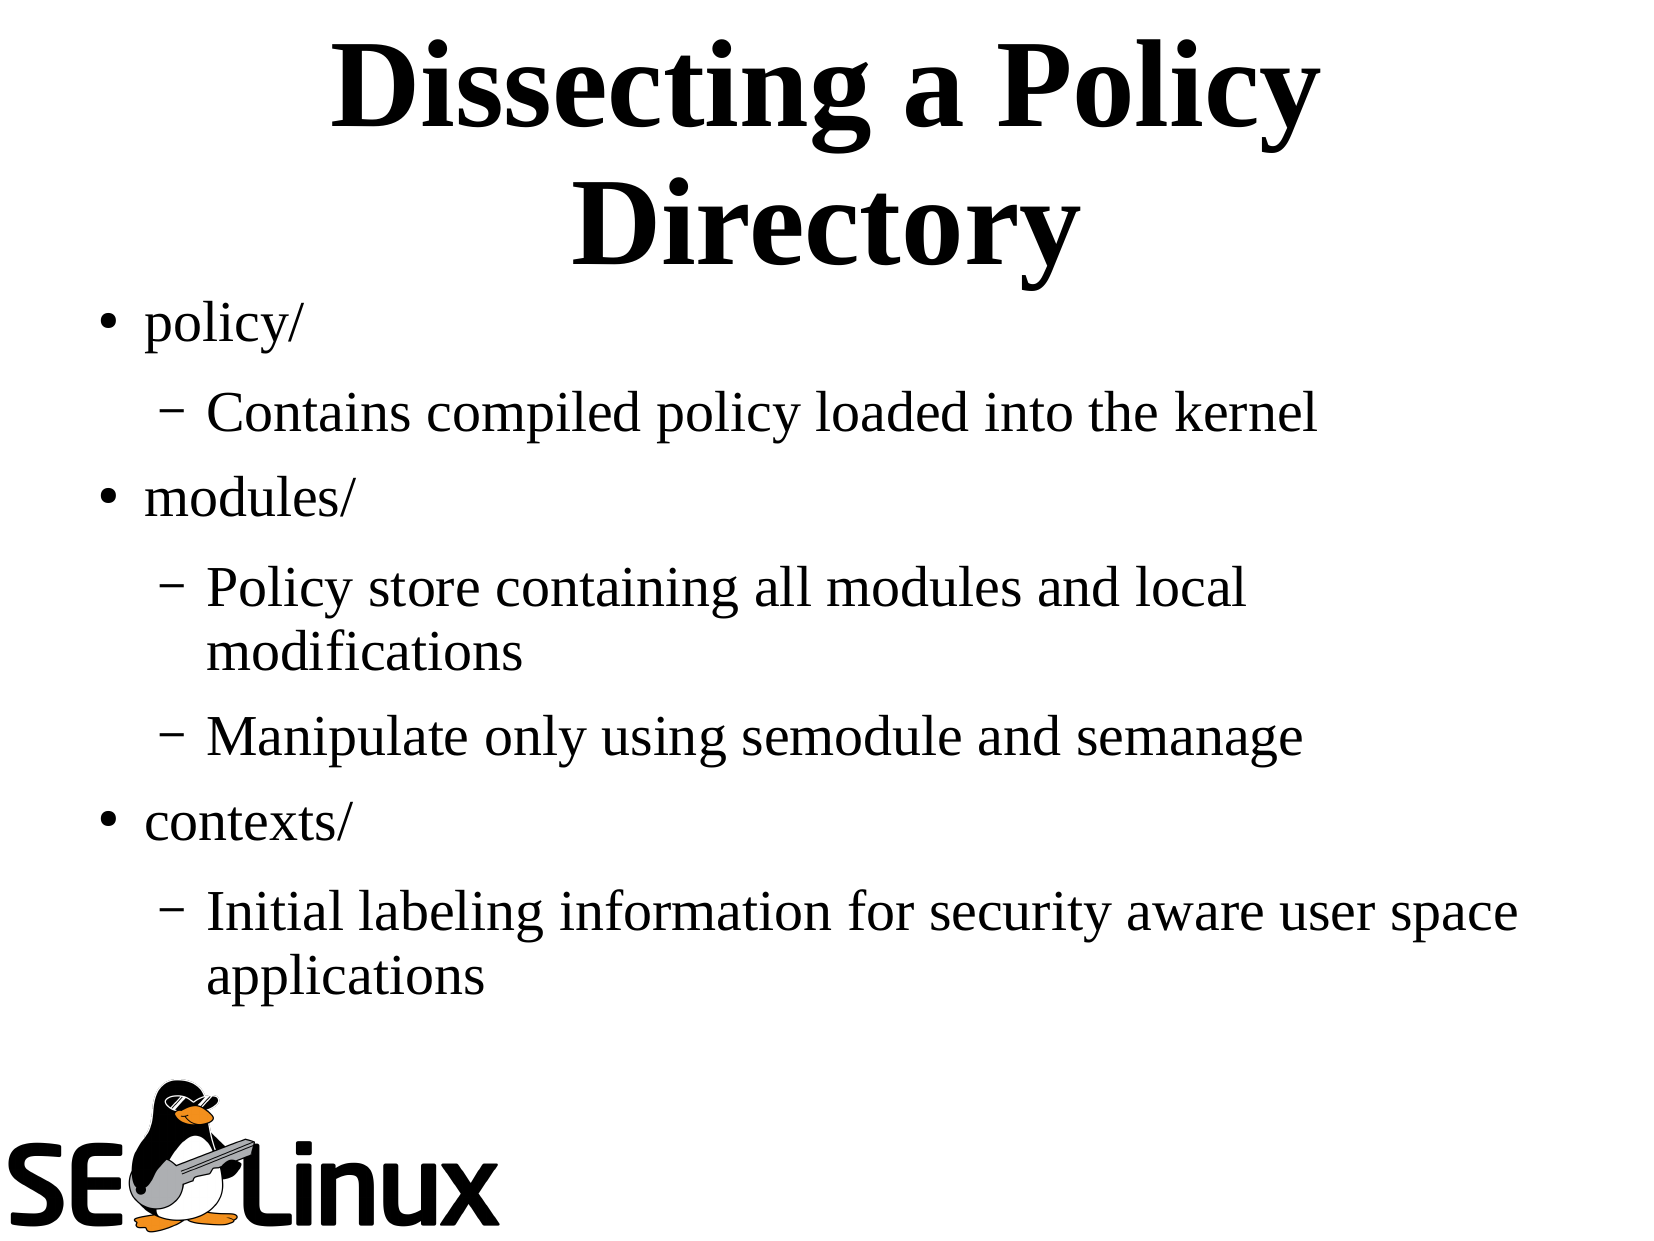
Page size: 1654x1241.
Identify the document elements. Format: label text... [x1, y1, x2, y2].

title Dissecting a Policy Directory [82, 14, 1571, 290]
list policy/ Contains compiled policy loaded into the kernel modules/ Policy store containing all modules and local modifications Manipulate only using semodule and semanage contexts/ Initial labeling information for security aware user space applications [82, 290, 1571, 1010]
picture [0, 919, 526, 1241]
